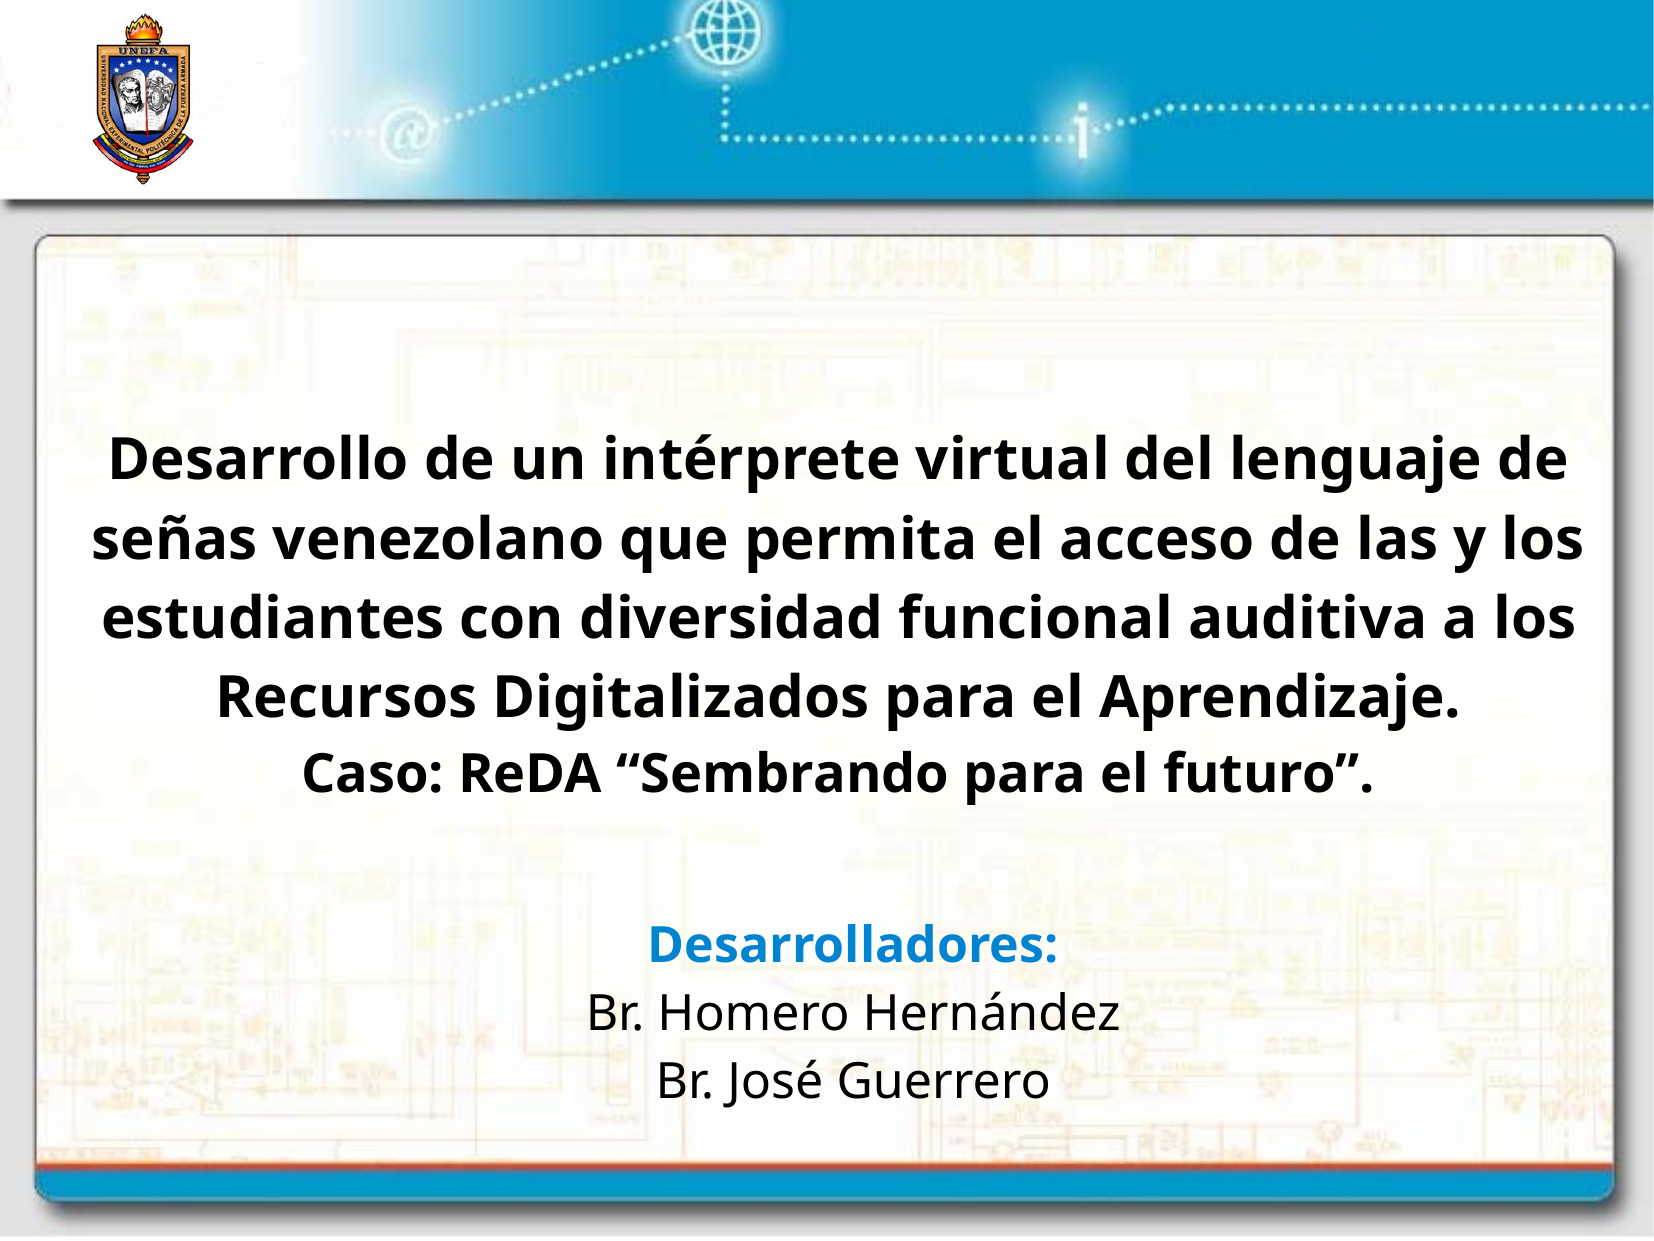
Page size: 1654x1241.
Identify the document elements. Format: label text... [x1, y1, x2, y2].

picture [1410, 102, 1587, 113]
text_box Desarrolladores: Br. Homero Hernández Br. José Guerrero [383, 901, 1323, 1164]
text_box Desarrollo de un intérprete virtual del lenguaje de señas venezolano que permita el acceso de las y los estudiantes con diversidad funcional auditiva a los Recursos Digitalizados para el Aprendizaje. Caso: ReDA “Sembrando para el futuro”. [53, 410, 1625, 827]
picture [0, 0, 1654, 1241]
picture [1641, 102, 1651, 111]
picture [899, 134, 910, 144]
picture [1191, 103, 1304, 113]
picture [1371, 103, 1380, 113]
picture [885, 134, 896, 144]
picture [1165, 103, 1188, 114]
picture [1629, 103, 1638, 111]
picture [1383, 103, 1394, 113]
picture [1307, 103, 1369, 113]
picture [1616, 103, 1625, 110]
picture [1590, 103, 1612, 111]
picture [1397, 103, 1407, 113]
picture [647, 0, 782, 145]
picture [732, 134, 820, 144]
picture [823, 134, 884, 144]
